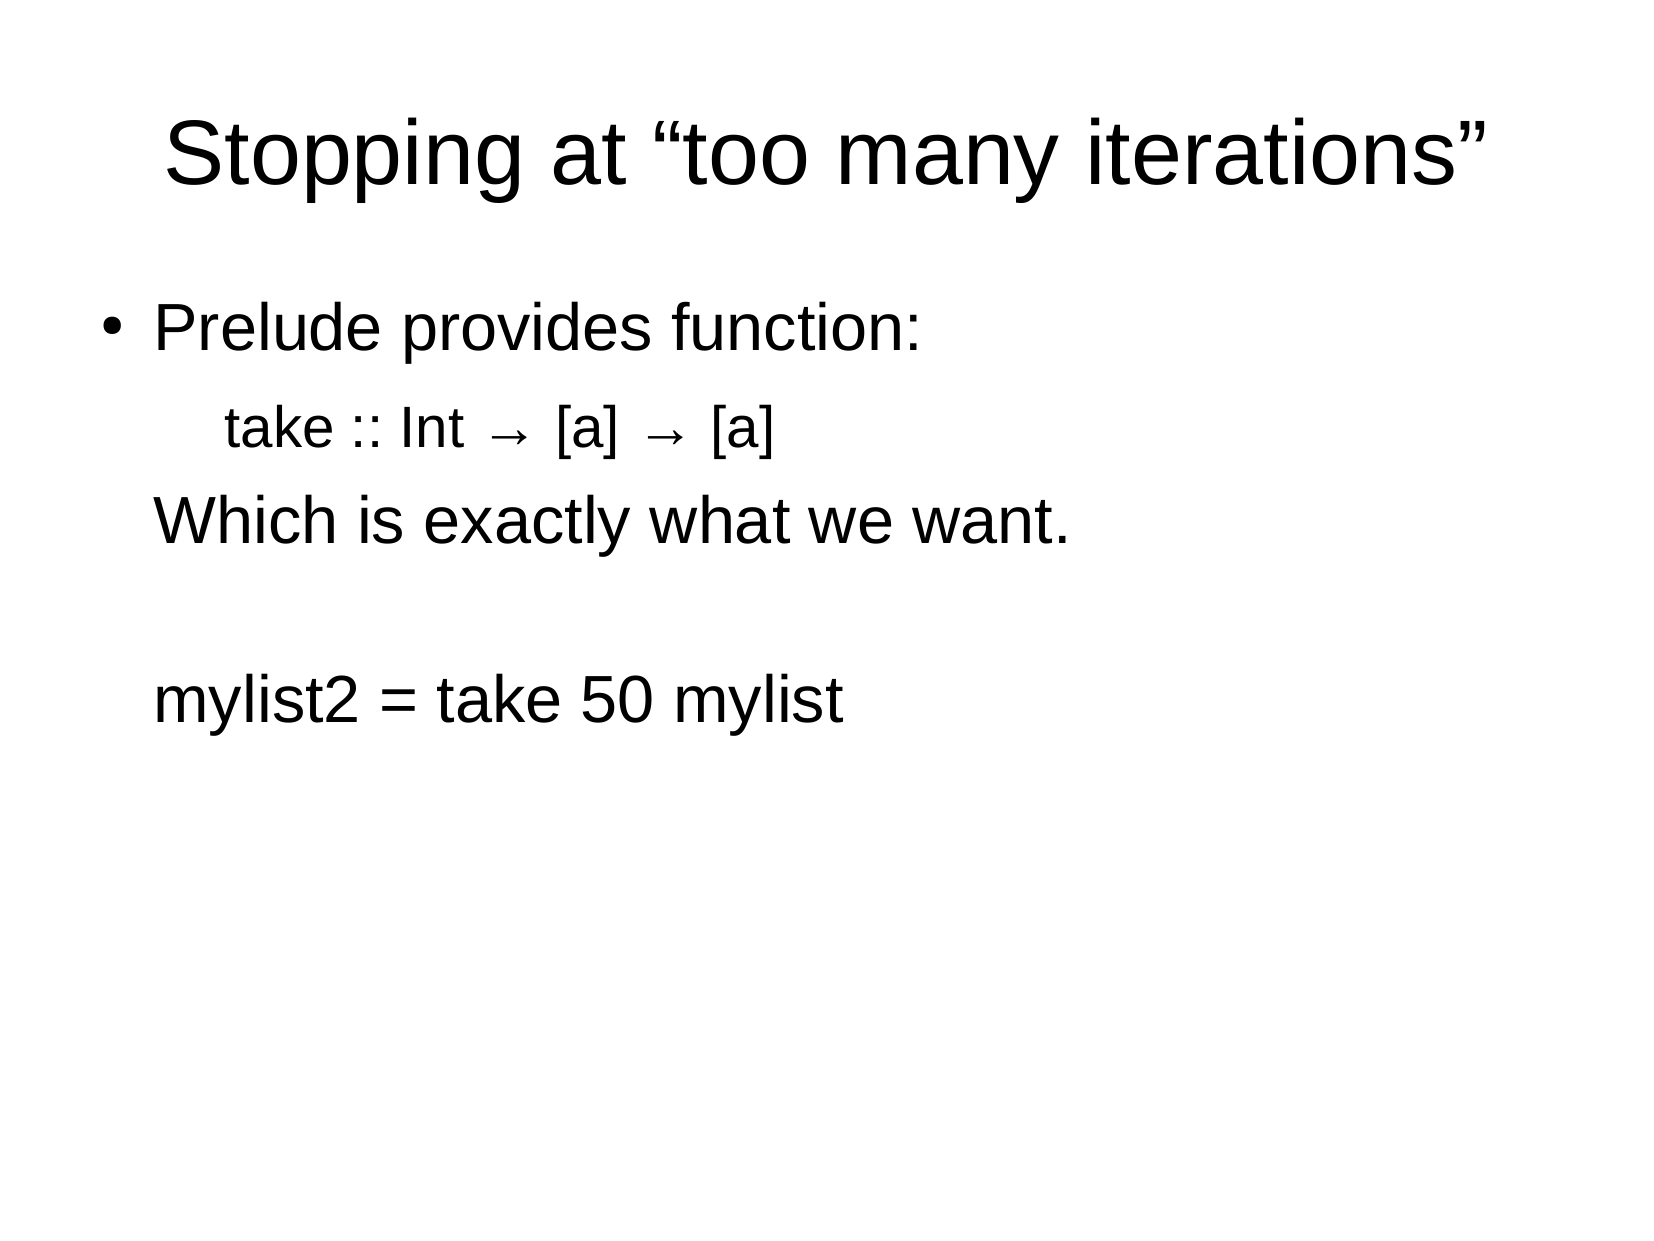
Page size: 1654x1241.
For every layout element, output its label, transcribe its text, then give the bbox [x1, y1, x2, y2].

title Stopping at “too many iterations” [82, 49, 1571, 257]
list Prelude provides function: take :: Int → [a] → [a] Which is exactly what we want. mylist2 = take 50 mylist [82, 290, 1571, 1010]
